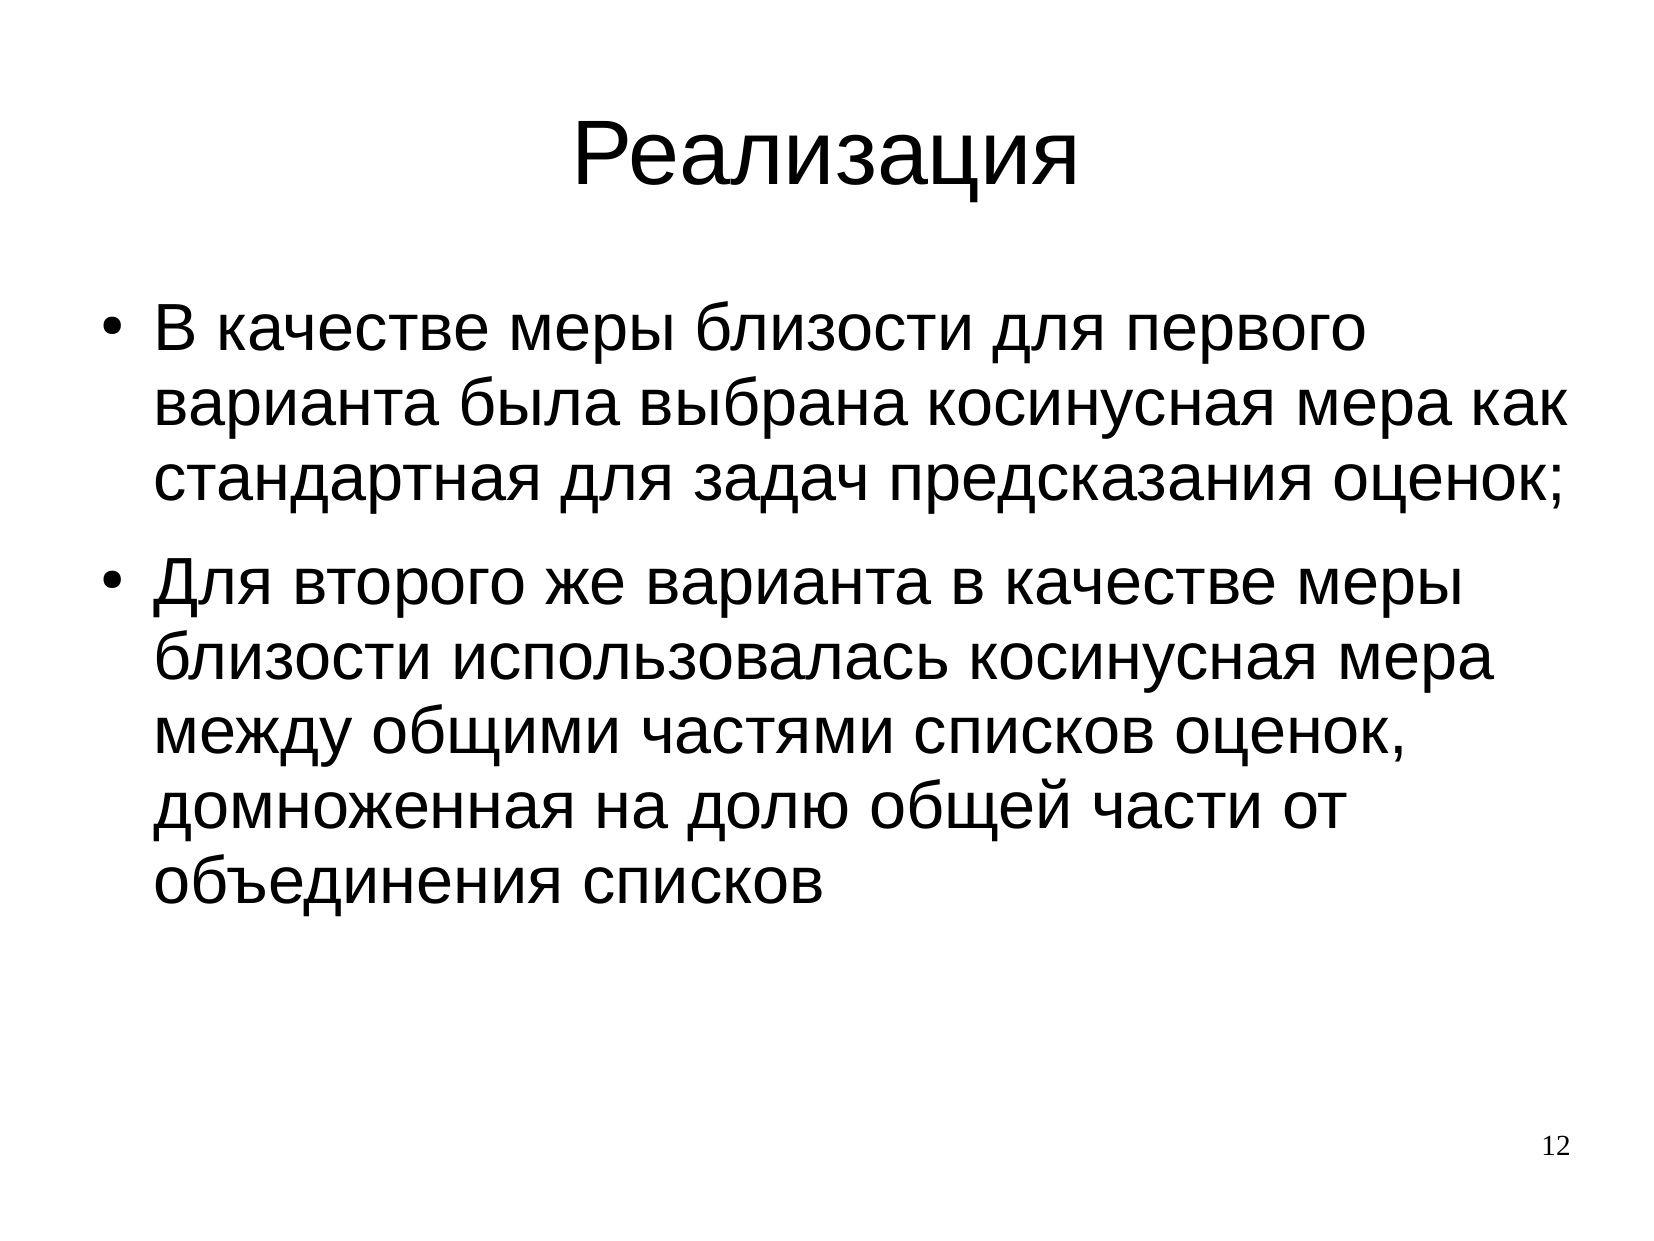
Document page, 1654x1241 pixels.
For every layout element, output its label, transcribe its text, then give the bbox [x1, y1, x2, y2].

title Реализация [82, 49, 1571, 257]
list В качестве меры близости для первого варианта была выбрана косинусная мера как стандартная для задач предсказания оценок; Для второго же варианта в качестве меры близости использовалась косинусная мера между общими частями списков оценок, домноженная на долю общей части от объединения списков [82, 290, 1571, 1010]
